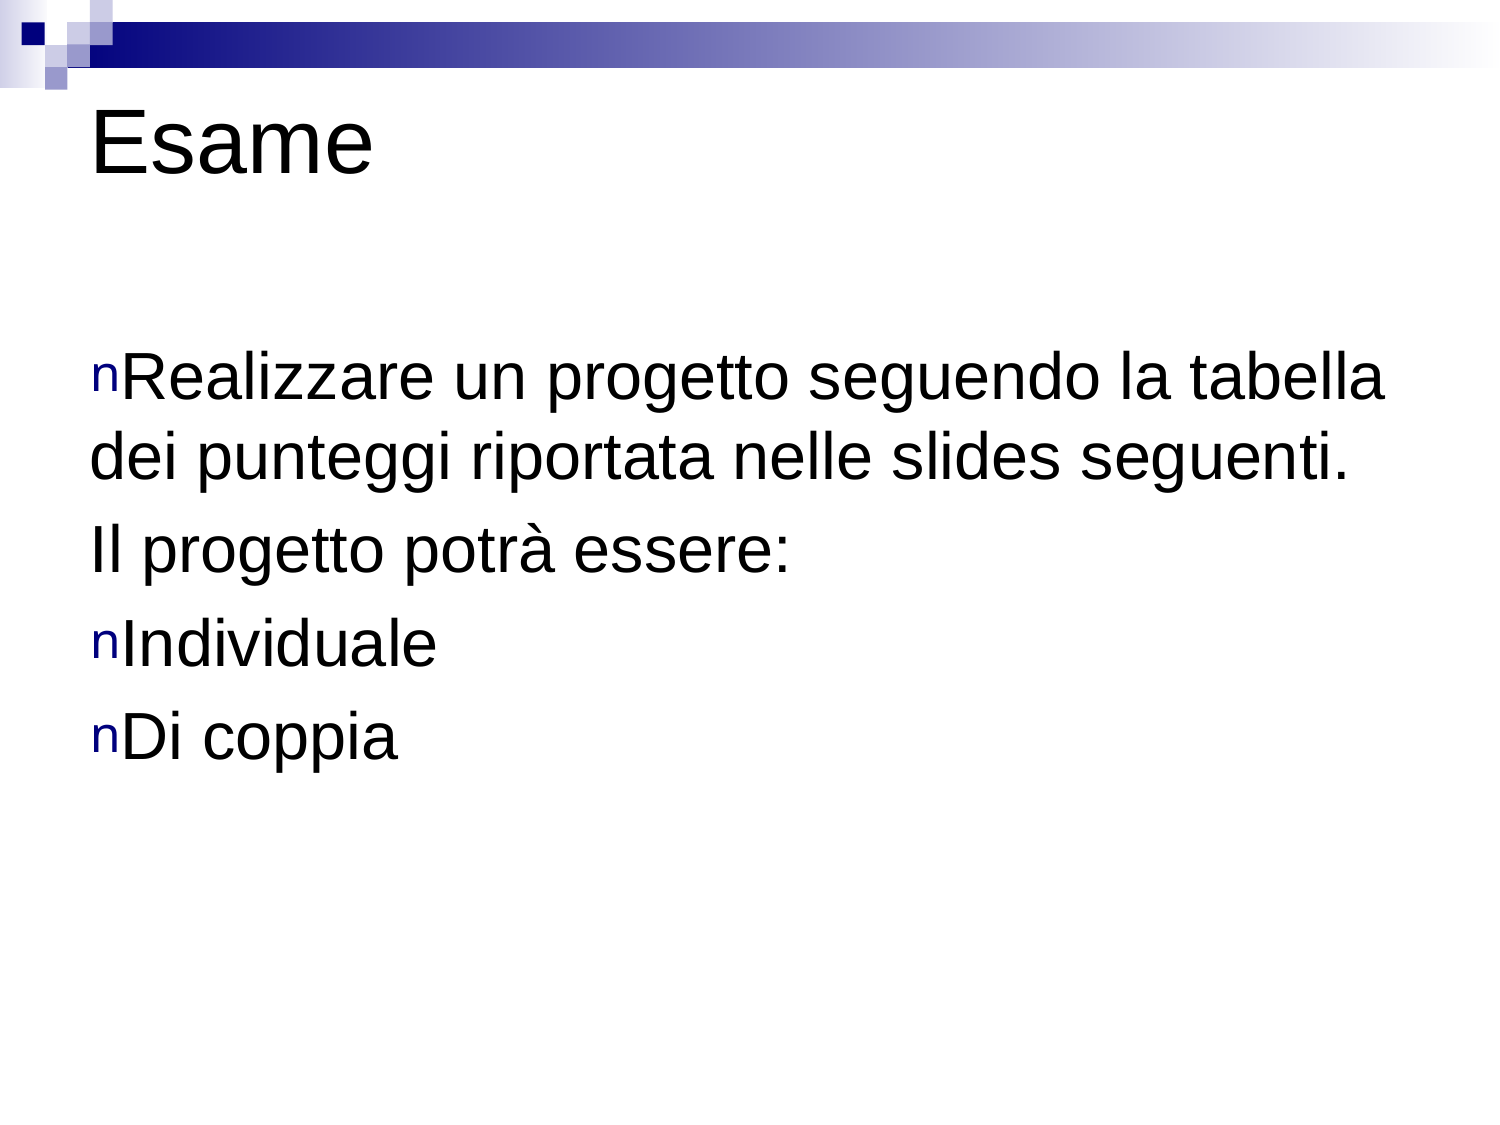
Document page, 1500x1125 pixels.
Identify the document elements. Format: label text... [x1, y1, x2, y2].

title Esame [75, 75, 1425, 300]
list Realizzare un progetto seguendo la tabella dei punteggi riportata nelle slides seguenti. Il progetto potrà essere: Individuale Di coppia [75, 324, 1425, 963]
